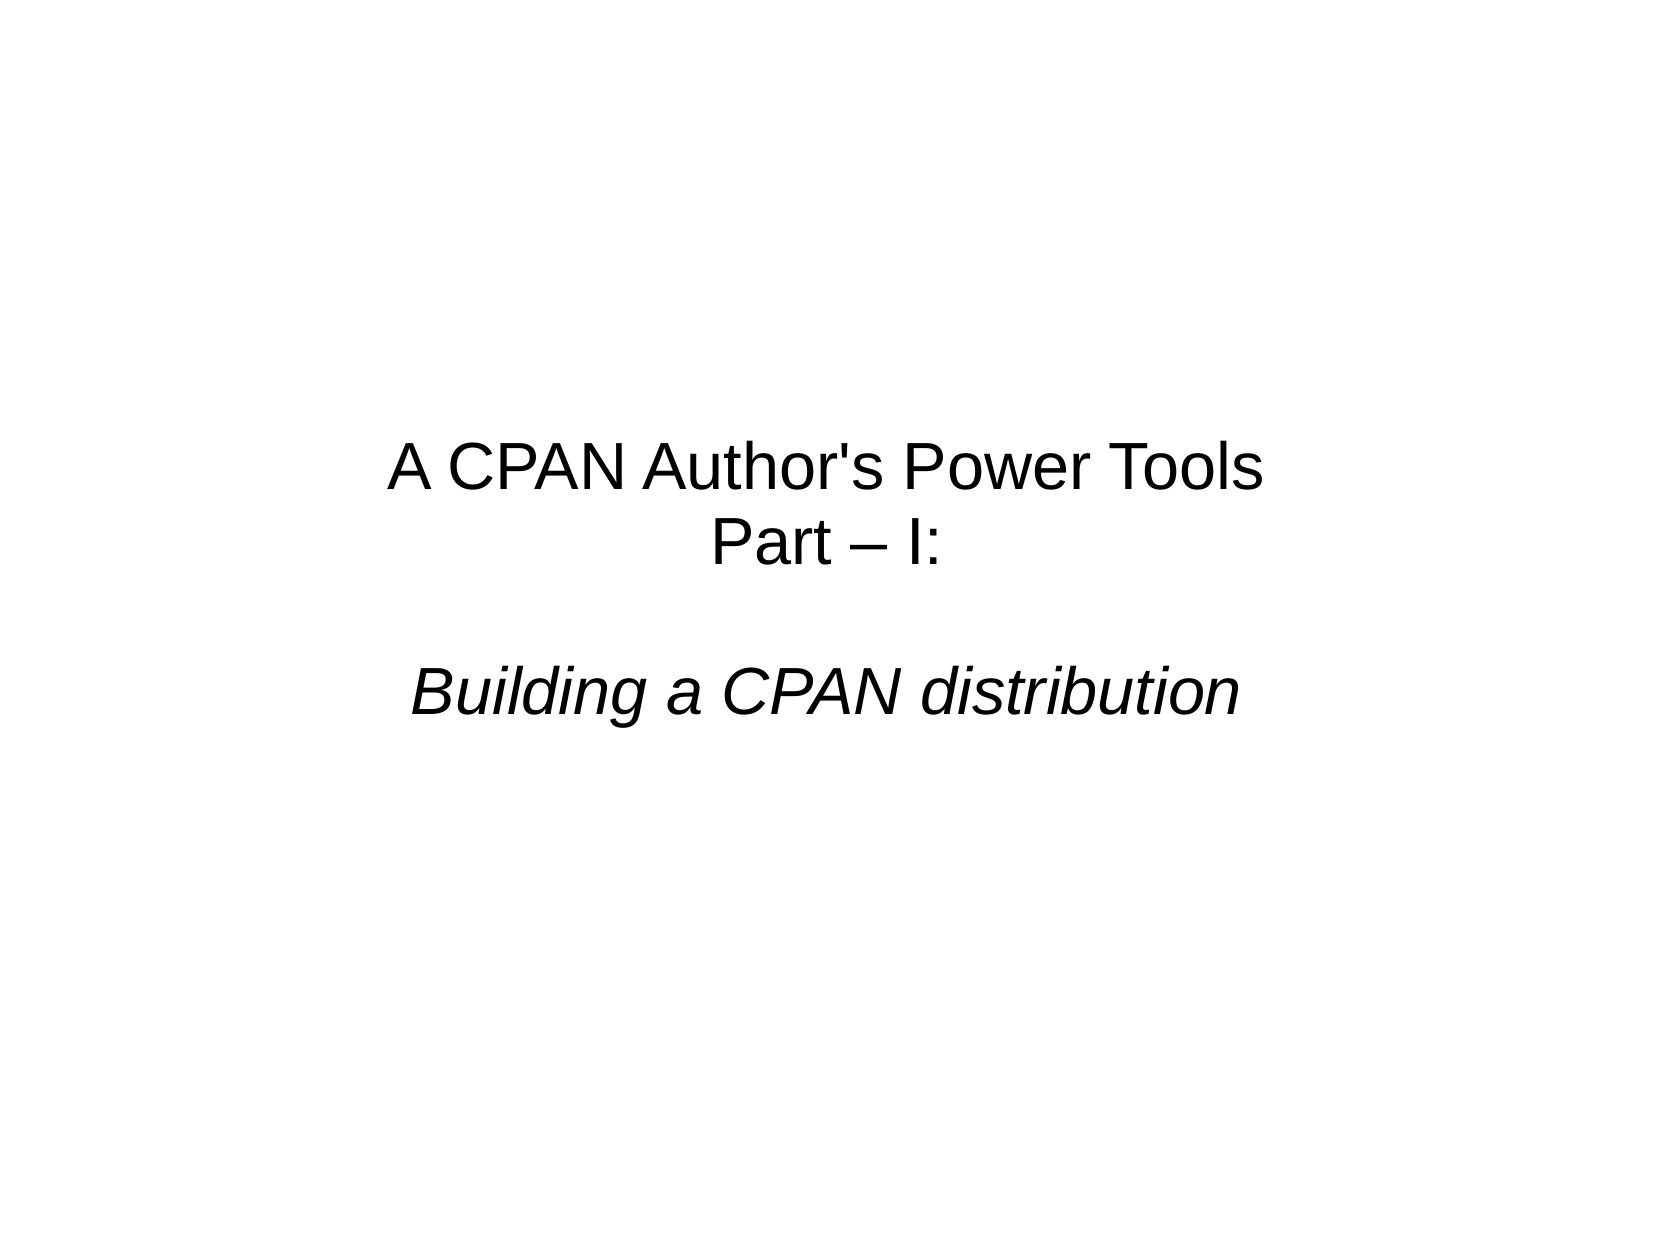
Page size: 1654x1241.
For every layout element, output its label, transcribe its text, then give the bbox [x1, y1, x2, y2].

subtitle A CPAN Author's Power Tools Part – I: Building a CPAN distribution [82, 49, 1571, 1109]
